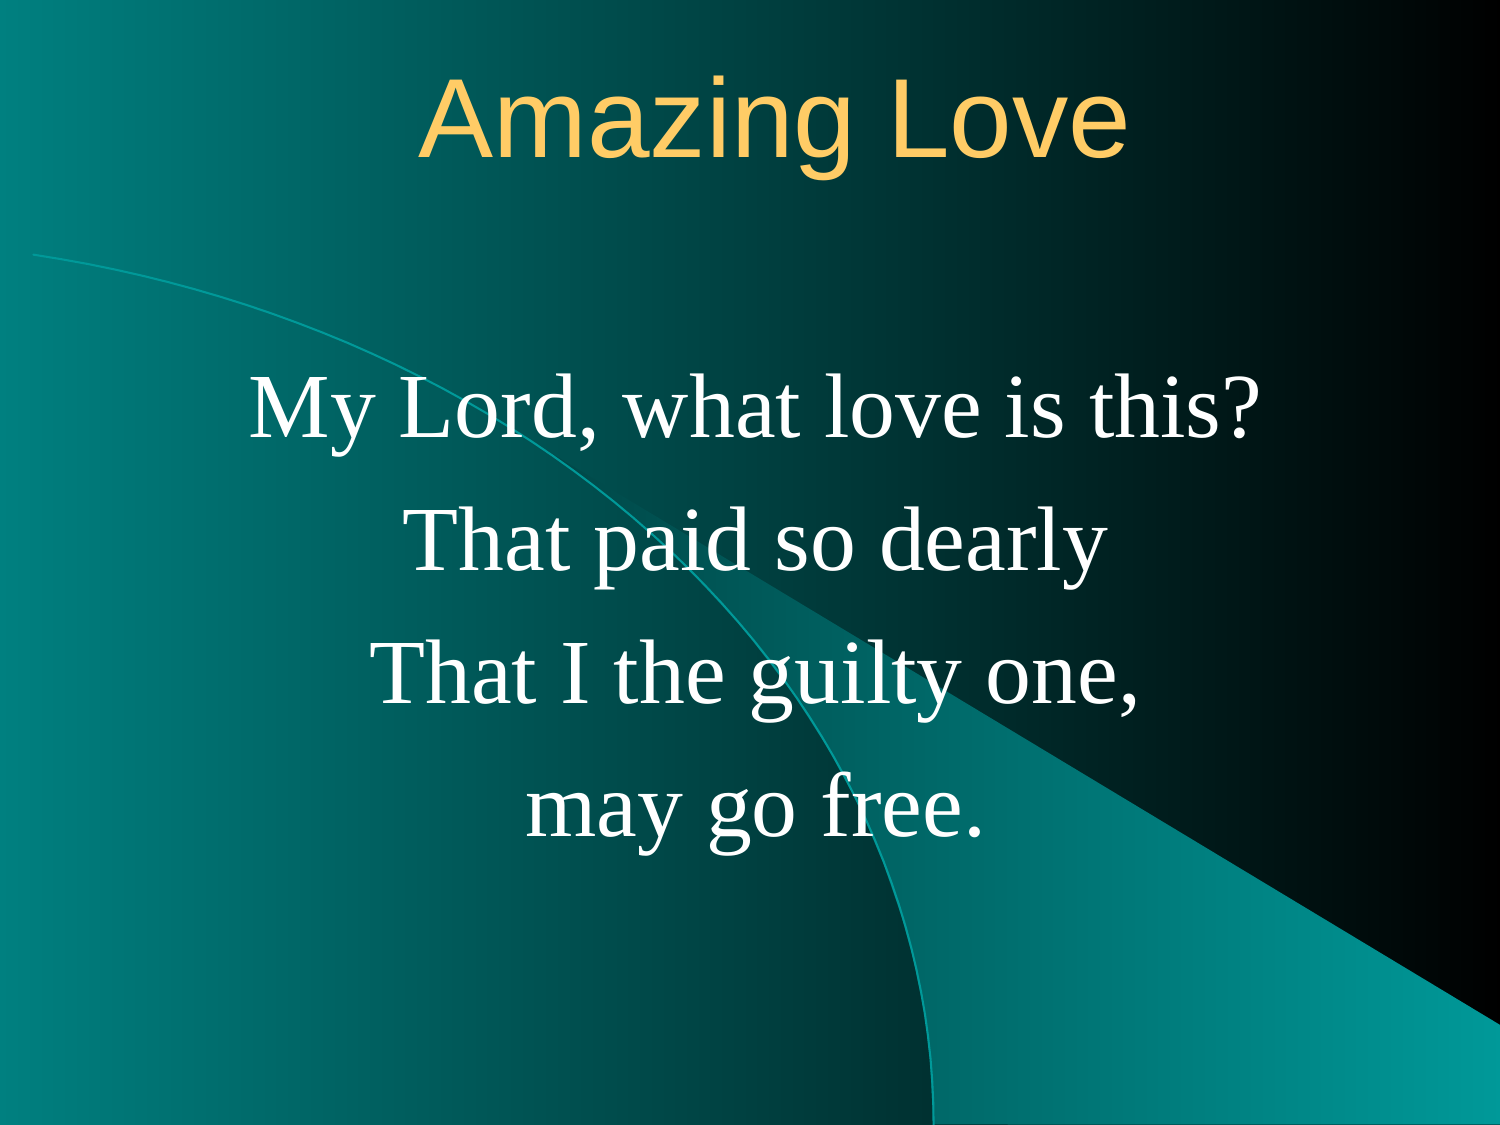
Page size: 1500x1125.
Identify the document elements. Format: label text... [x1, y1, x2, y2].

subtitle My Lord, what love is this? That paid so dearly That I the guilty one, may go free. [62, 275, 1450, 925]
title Amazing Love [137, 37, 1413, 188]
